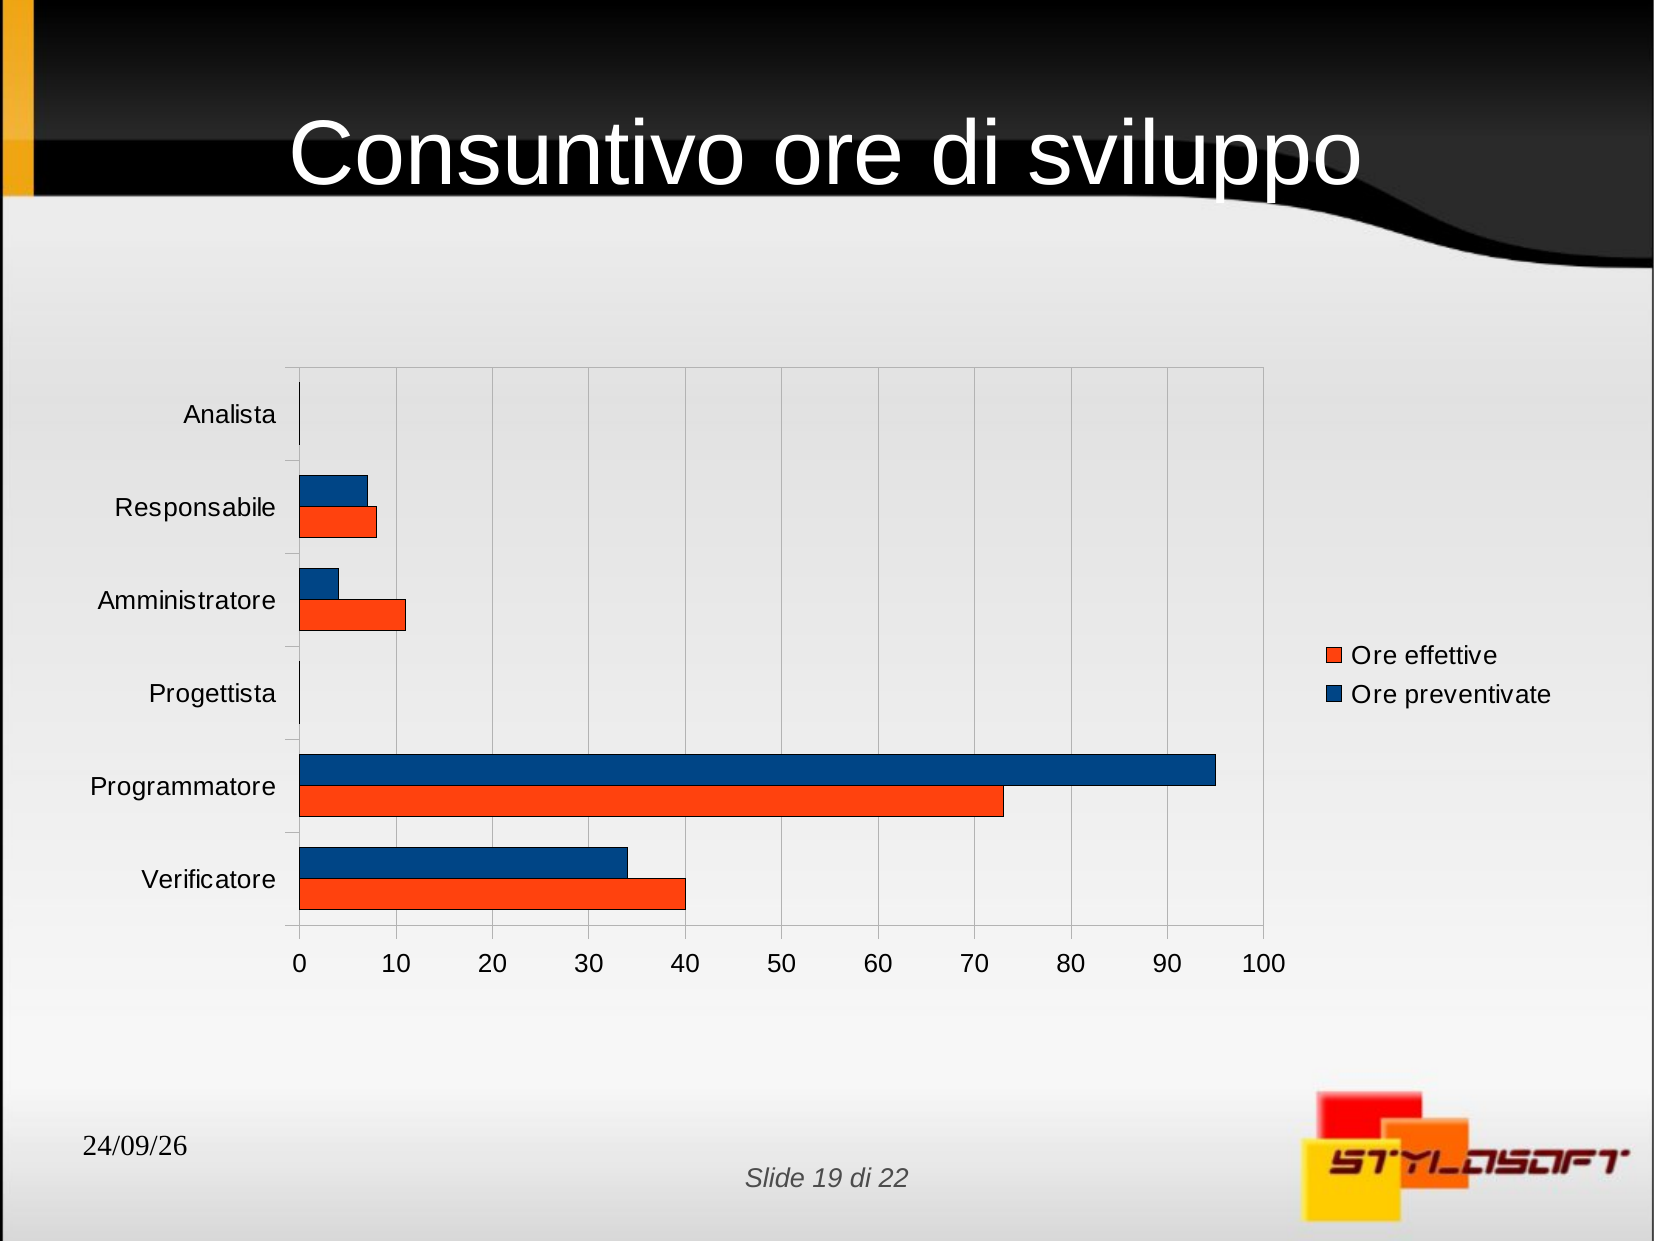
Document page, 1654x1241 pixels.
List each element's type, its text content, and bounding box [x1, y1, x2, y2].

chart [59, 354, 1607, 1004]
text_box Slide <numero> di 22 [0, 1156, 1654, 1241]
title Consuntivo ore di sviluppo [82, 49, 1571, 257]
picture [0, 0, 1654, 1156]
